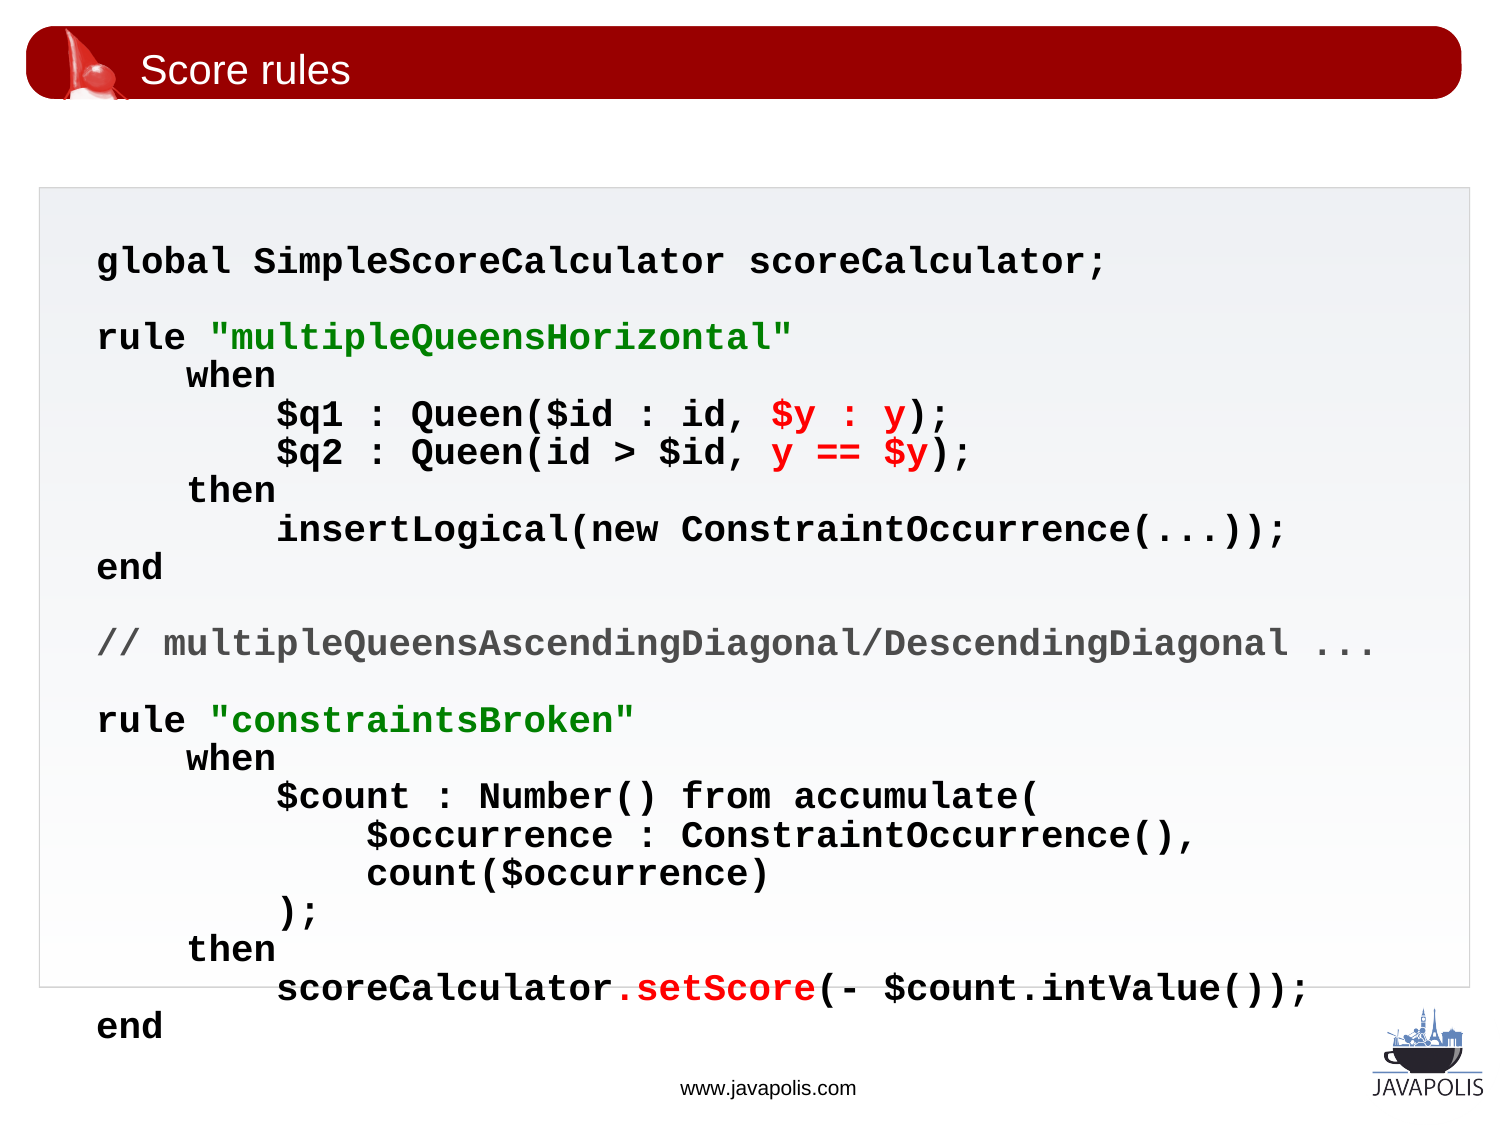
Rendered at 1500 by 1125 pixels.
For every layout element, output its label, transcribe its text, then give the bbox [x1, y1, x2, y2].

text_box global SimpleScoreCalculator scoreCalculator; rule "multipleQueensHorizontal" when $q1 : Queen($id : id, $y : y); $q2 : Queen(id > $id, y == $y); then insertLogical(new ConstraintOccurrence(...)); end // multipleQueensAscendingDiagonal/DescendingDiagonal ... rule "constraintsBroken" when $count : Number() from accumulate( $occurrence : ConstraintOccurrence(), count($occurrence) ); then scoreCalculator.setScore(- $count.intValue()); end [88, 236, 1418, 975]
picture [62, 28, 125, 100]
picture [1366, 1006, 1500, 1125]
title Score rules [125, 0, 1450, 101]
